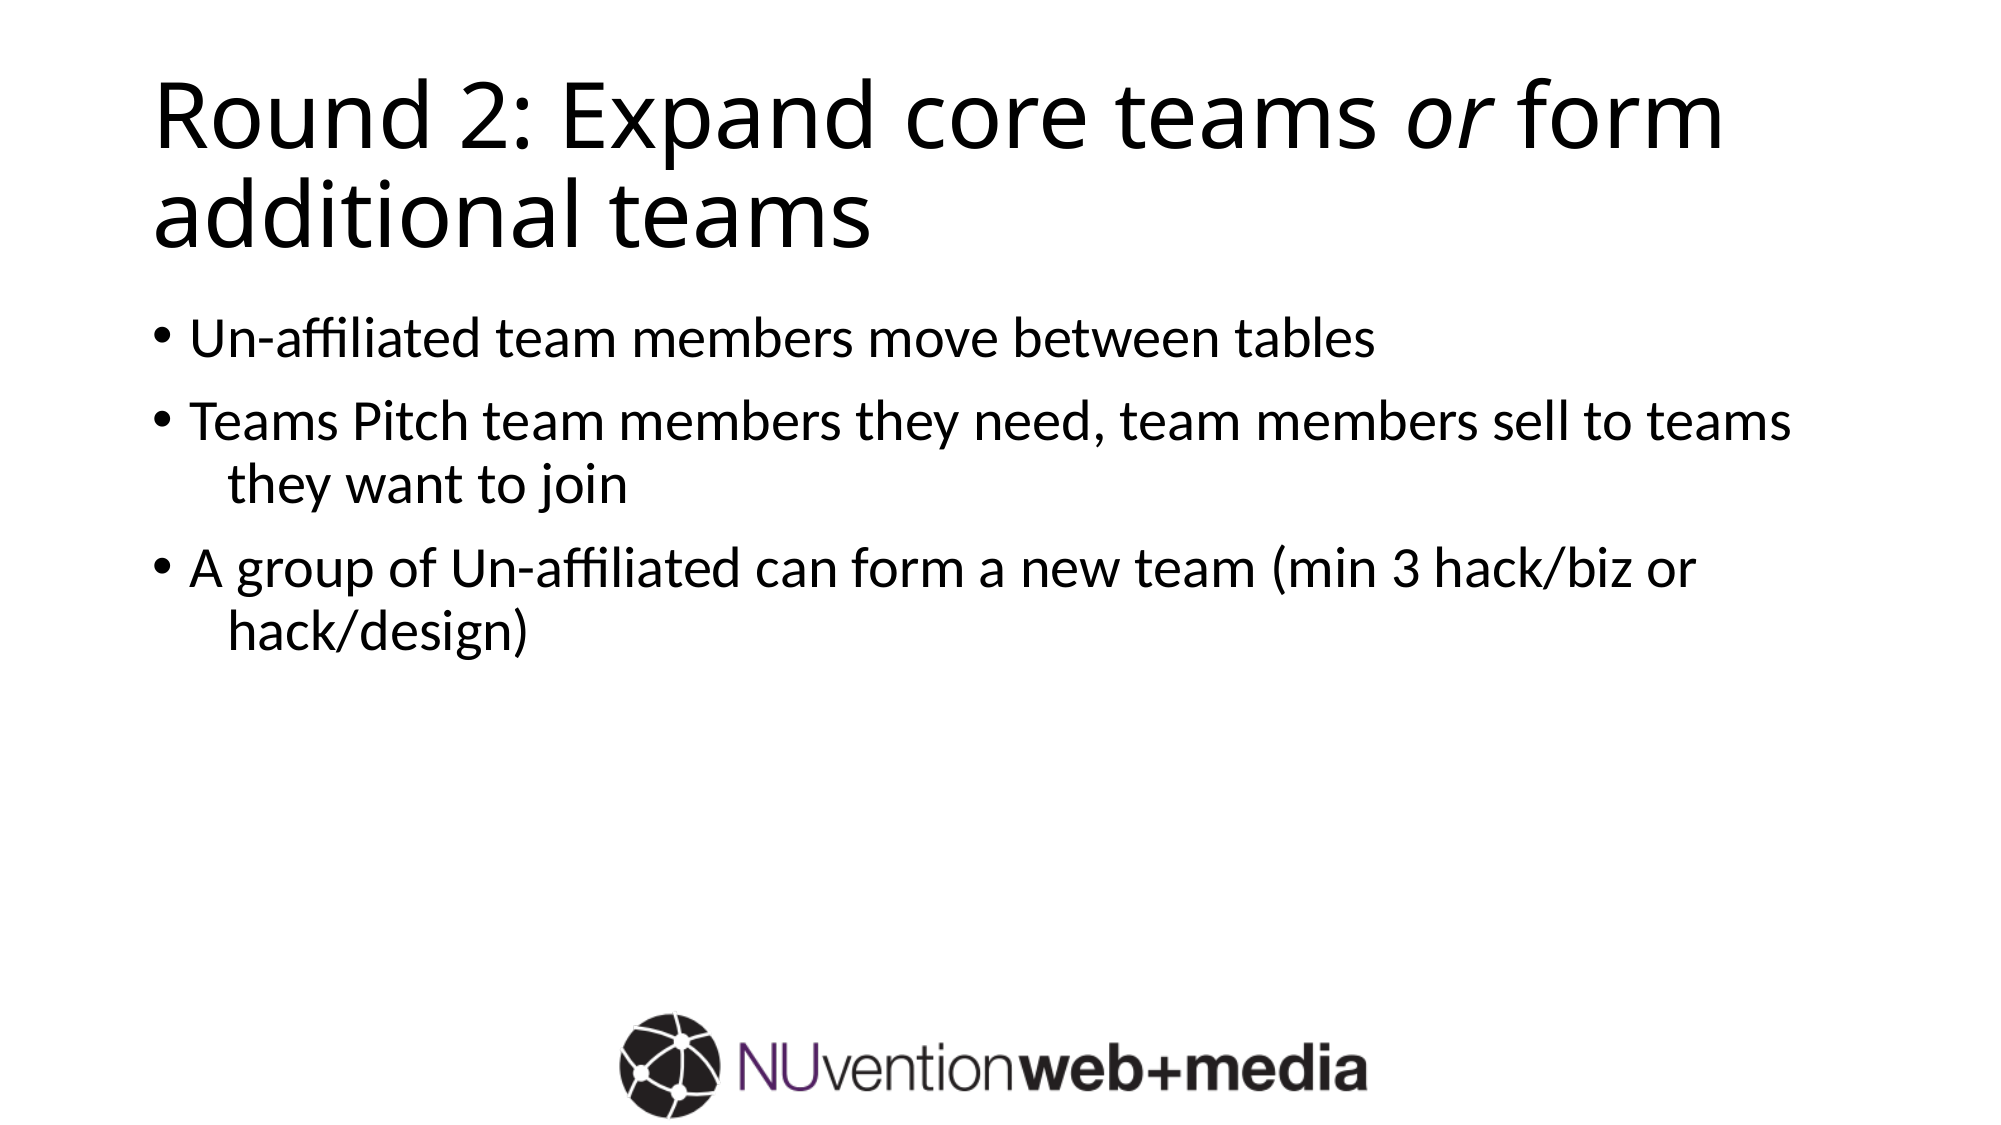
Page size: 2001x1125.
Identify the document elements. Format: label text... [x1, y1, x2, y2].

list Un-affiliated team members move between tables Teams Pitch team members they need, team members sell to teams they want to join A group of Un-affiliated can form a new team (min 3 hack/biz or hack/design) [137, 299, 1863, 1014]
title Round 2: Expand core teams or form additional teams [137, 59, 1863, 278]
